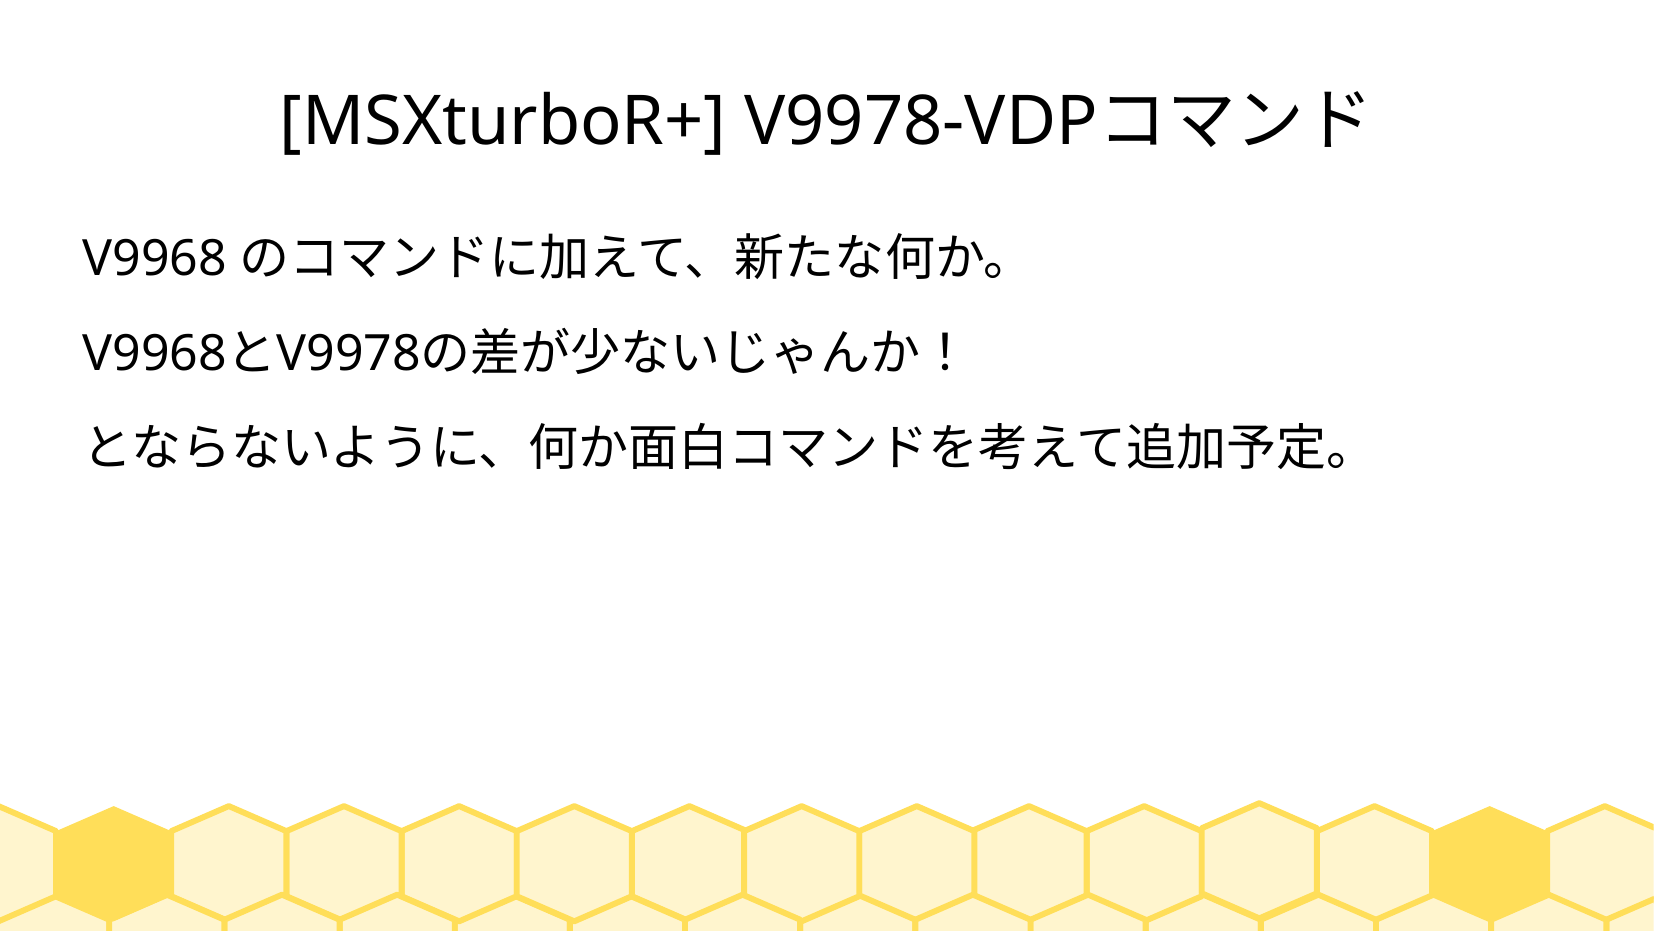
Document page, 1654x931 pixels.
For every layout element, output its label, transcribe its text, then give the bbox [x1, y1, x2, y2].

title [MSXturboR+] V9978-VDPコマンド [82, 37, 1571, 193]
list V9968 のコマンドに加えて、新たな何か。 V9968とV9978の差が少ないじゃんか！ とならないように、何か面白コマンドを考えて追加予定。 [82, 217, 1571, 758]
